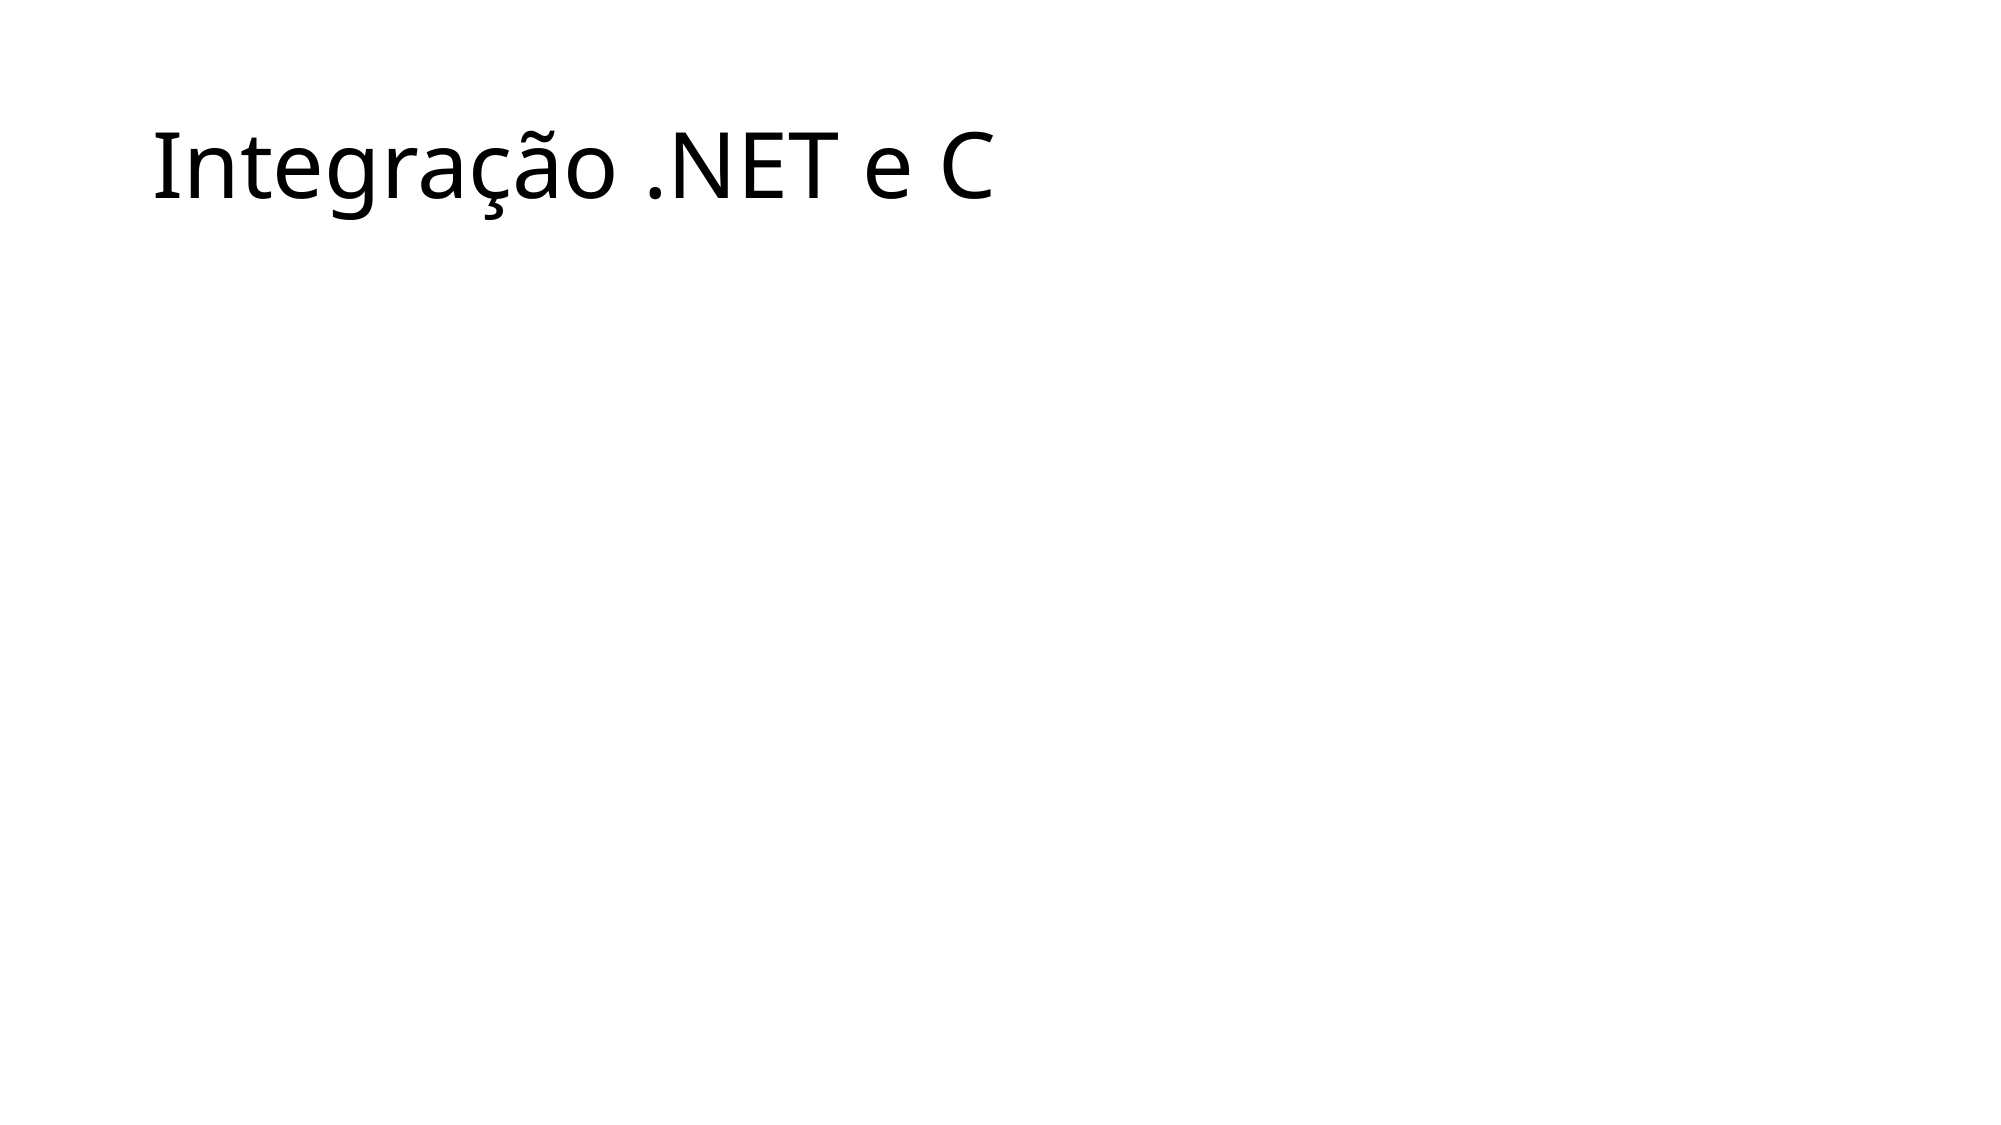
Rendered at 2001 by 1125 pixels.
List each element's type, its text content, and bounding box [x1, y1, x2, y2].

title Integração .NET e C [137, 59, 1863, 278]
